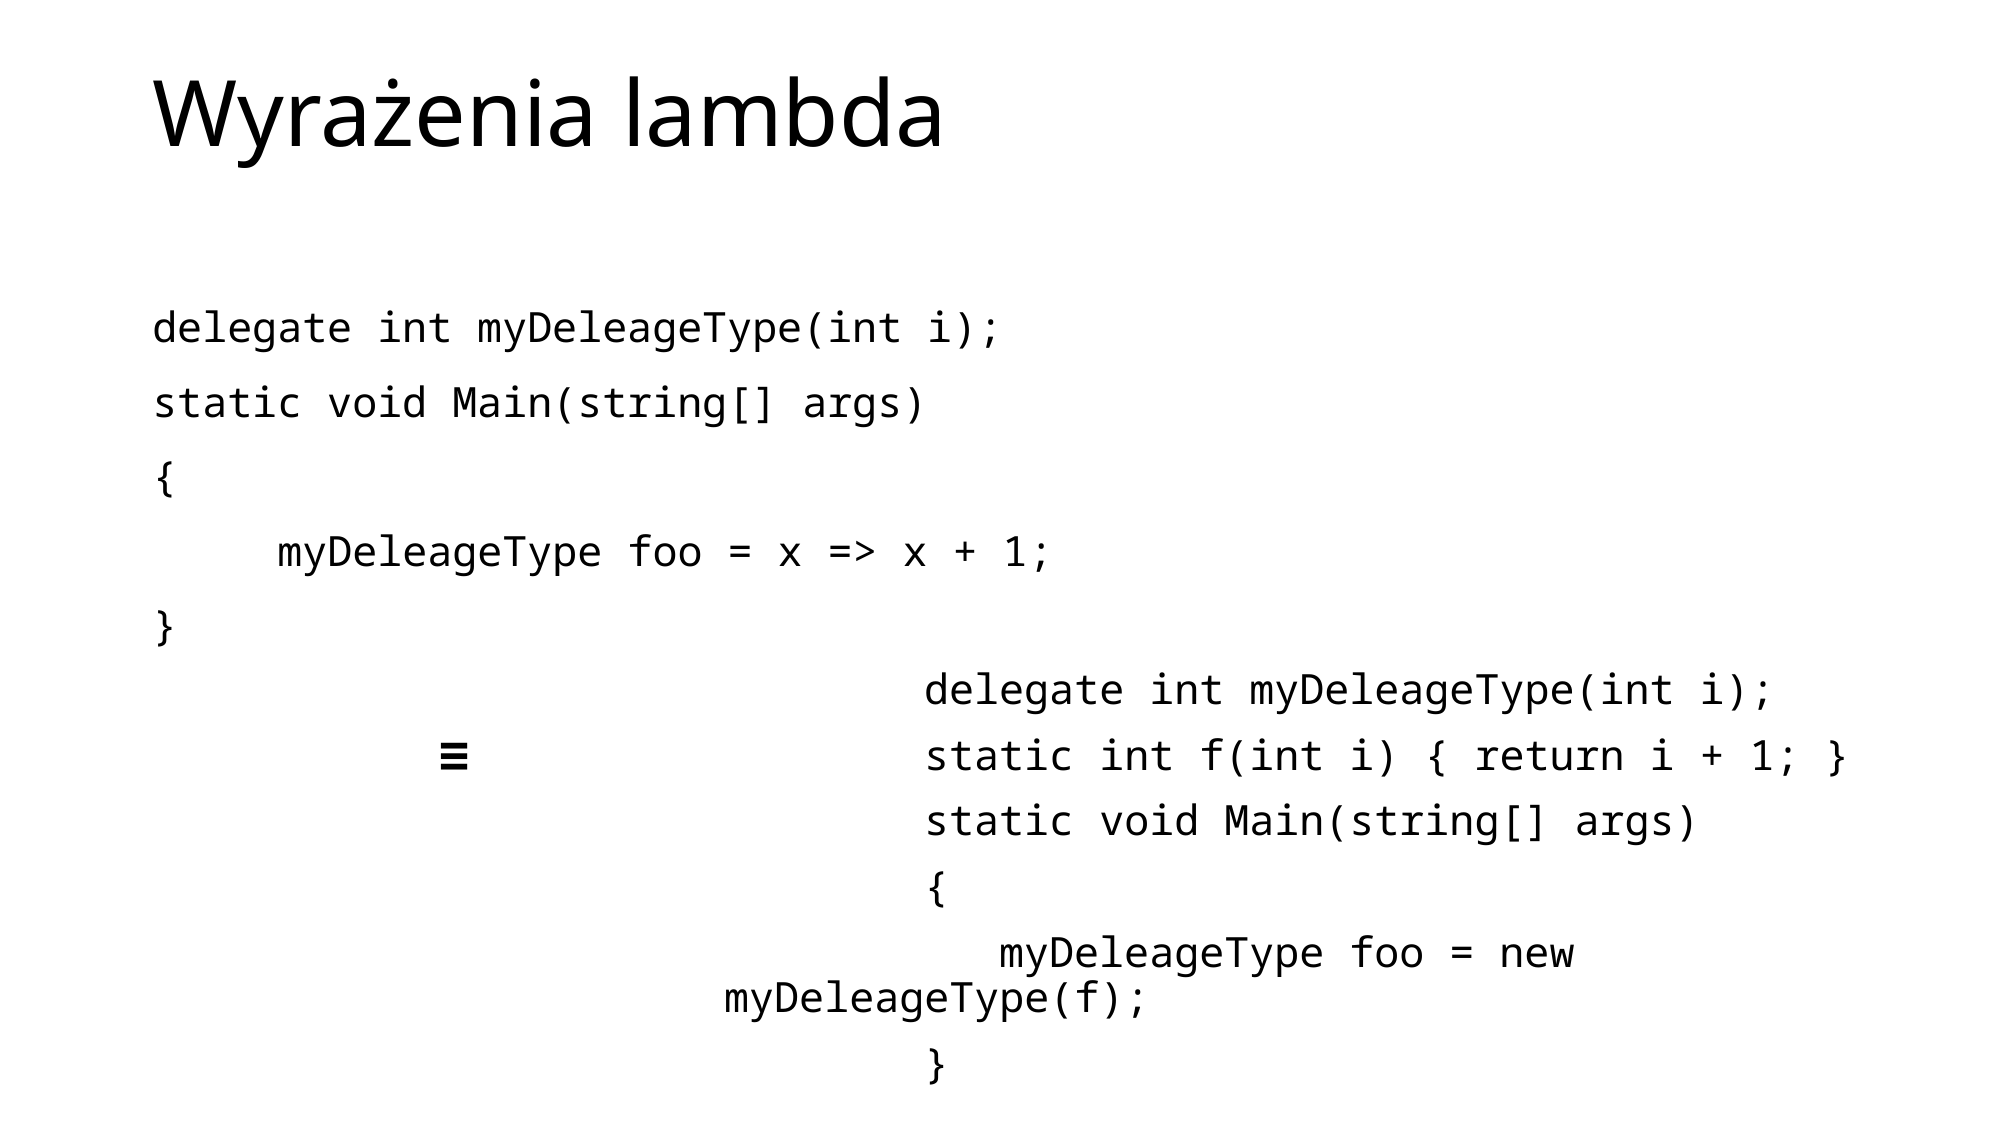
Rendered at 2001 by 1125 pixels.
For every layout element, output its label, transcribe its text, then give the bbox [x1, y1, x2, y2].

title Wyrażenia lambda [137, 59, 1863, 278]
text_box ≡ [423, 706, 710, 797]
list delegate int myDeleageType(int i); static void Main(string[] args) { myDeleageType foo = x => x + 1; } [137, 299, 1196, 658]
text_box delegate int myDeleageType(int i); static int f(int i) { return i + 1; } static void Main(string[] args) { myDeleageType foo = new myDeleageType(f); } [709, 660, 1968, 1020]
